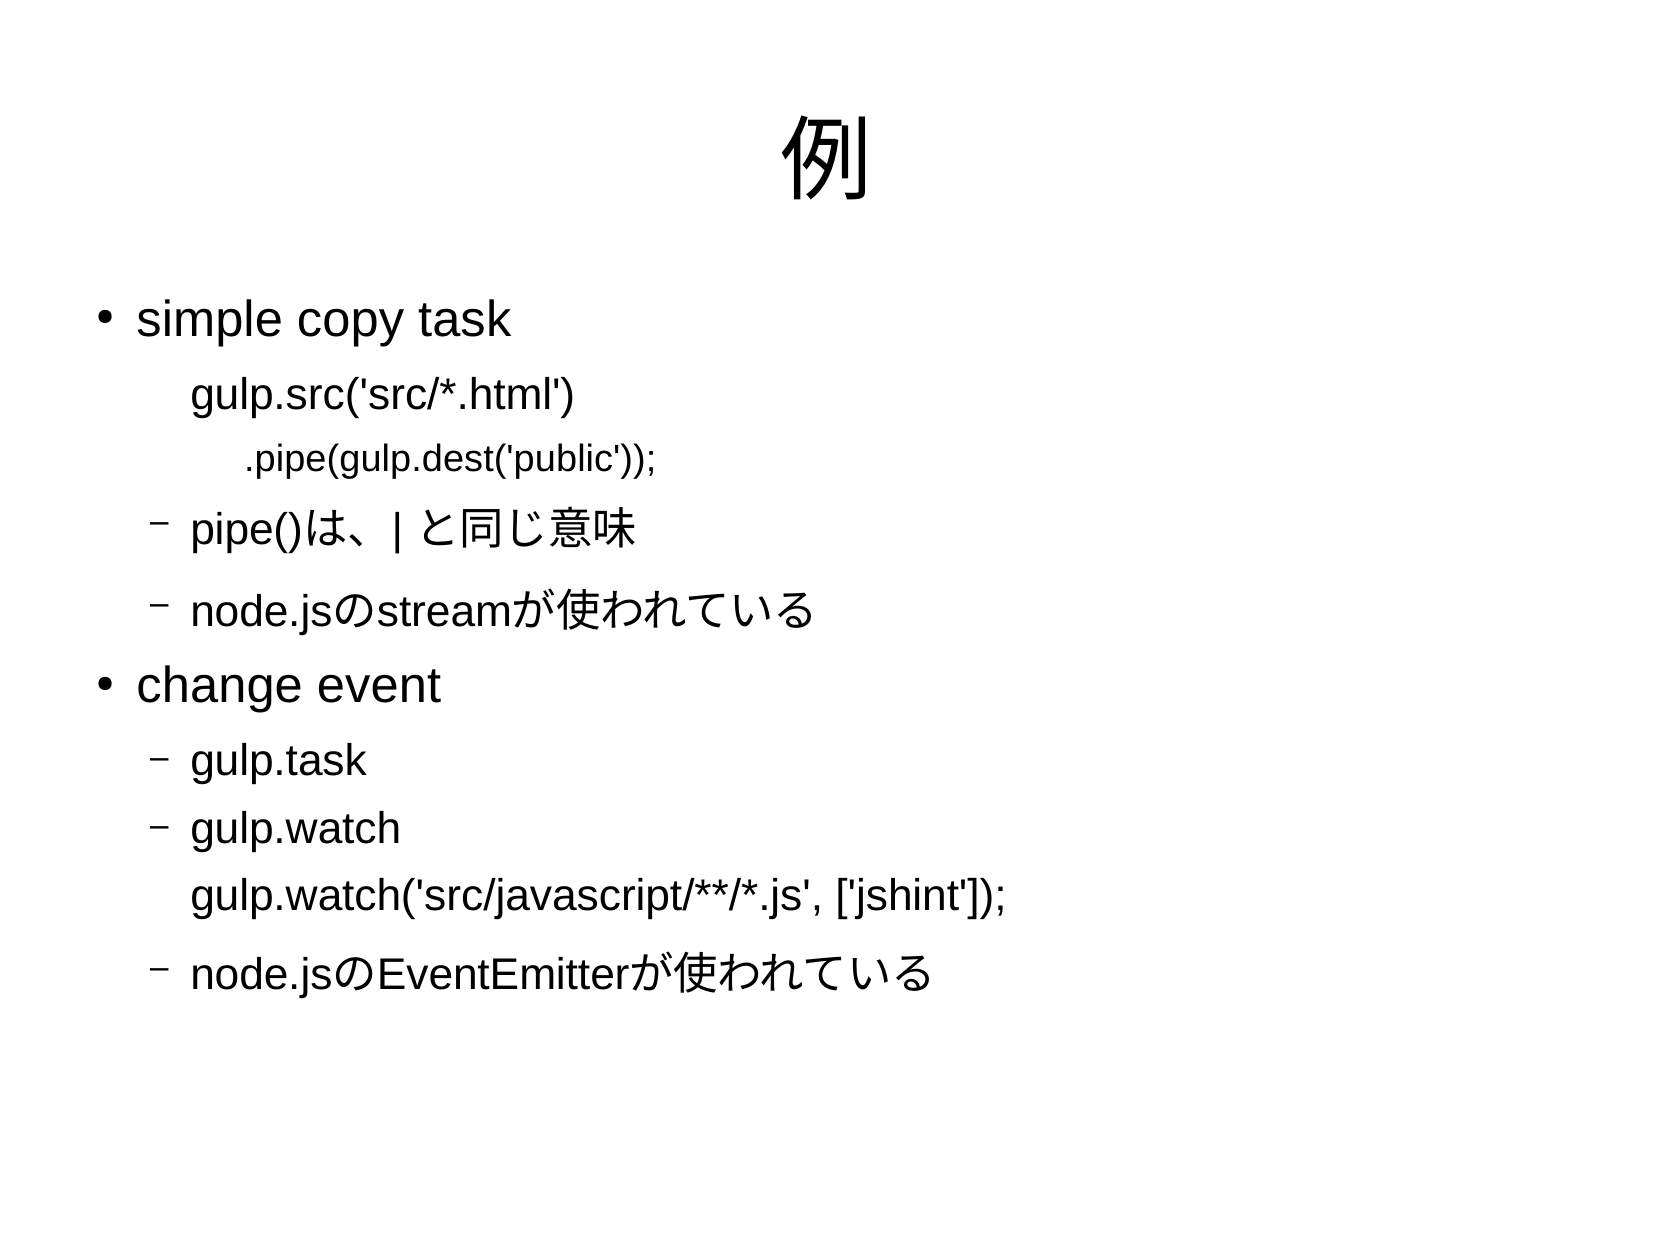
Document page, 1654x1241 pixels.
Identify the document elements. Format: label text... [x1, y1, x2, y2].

title 例 [82, 49, 1571, 257]
list simple copy task gulp.src('src/*.html') .pipe(gulp.dest('public')); pipe()は、| と同じ意味 node.jsのstreamが使われている change event gulp.task gulp.watch gulp.watch('src/javascript/**/*.js', ['jshint']); node.jsのEventEmitterが使われている [82, 290, 1571, 1010]
